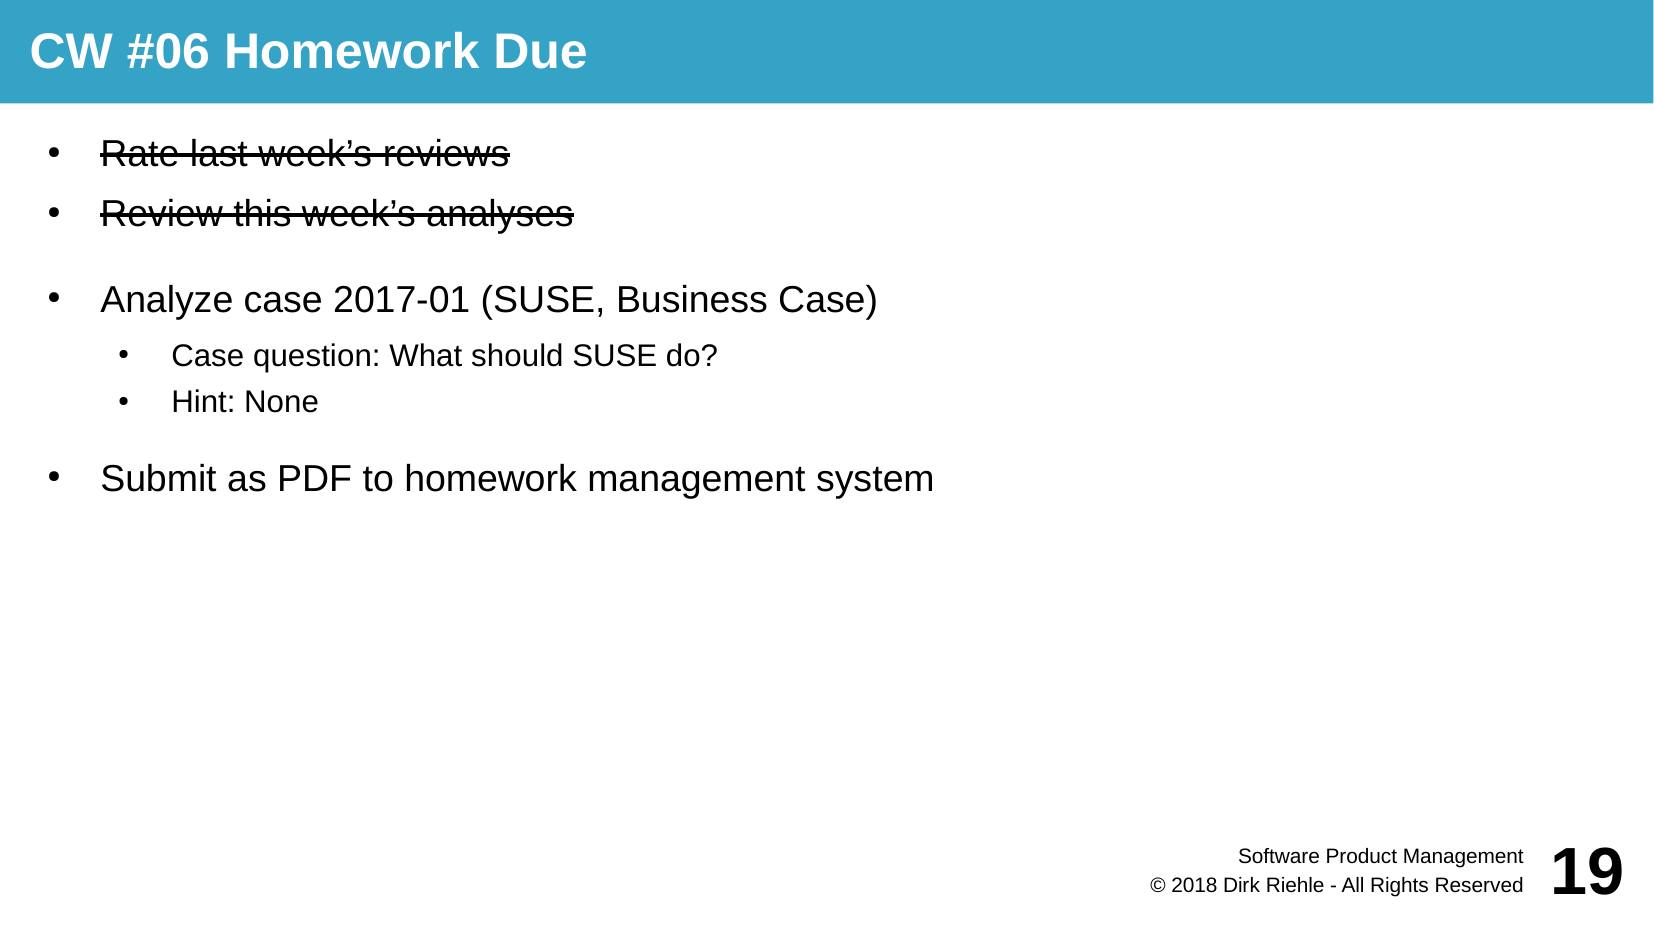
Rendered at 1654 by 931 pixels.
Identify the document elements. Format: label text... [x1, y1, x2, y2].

title CW #06 Homework Due [0, 0, 1654, 104]
list Rate last week’s reviews Review this week’s analyses Analyze case 2017-01 (SUSE, Business Case) Case question: What should SUSE do? Hint: None Submit as PDF to homework management system [29, 132, 1625, 798]
